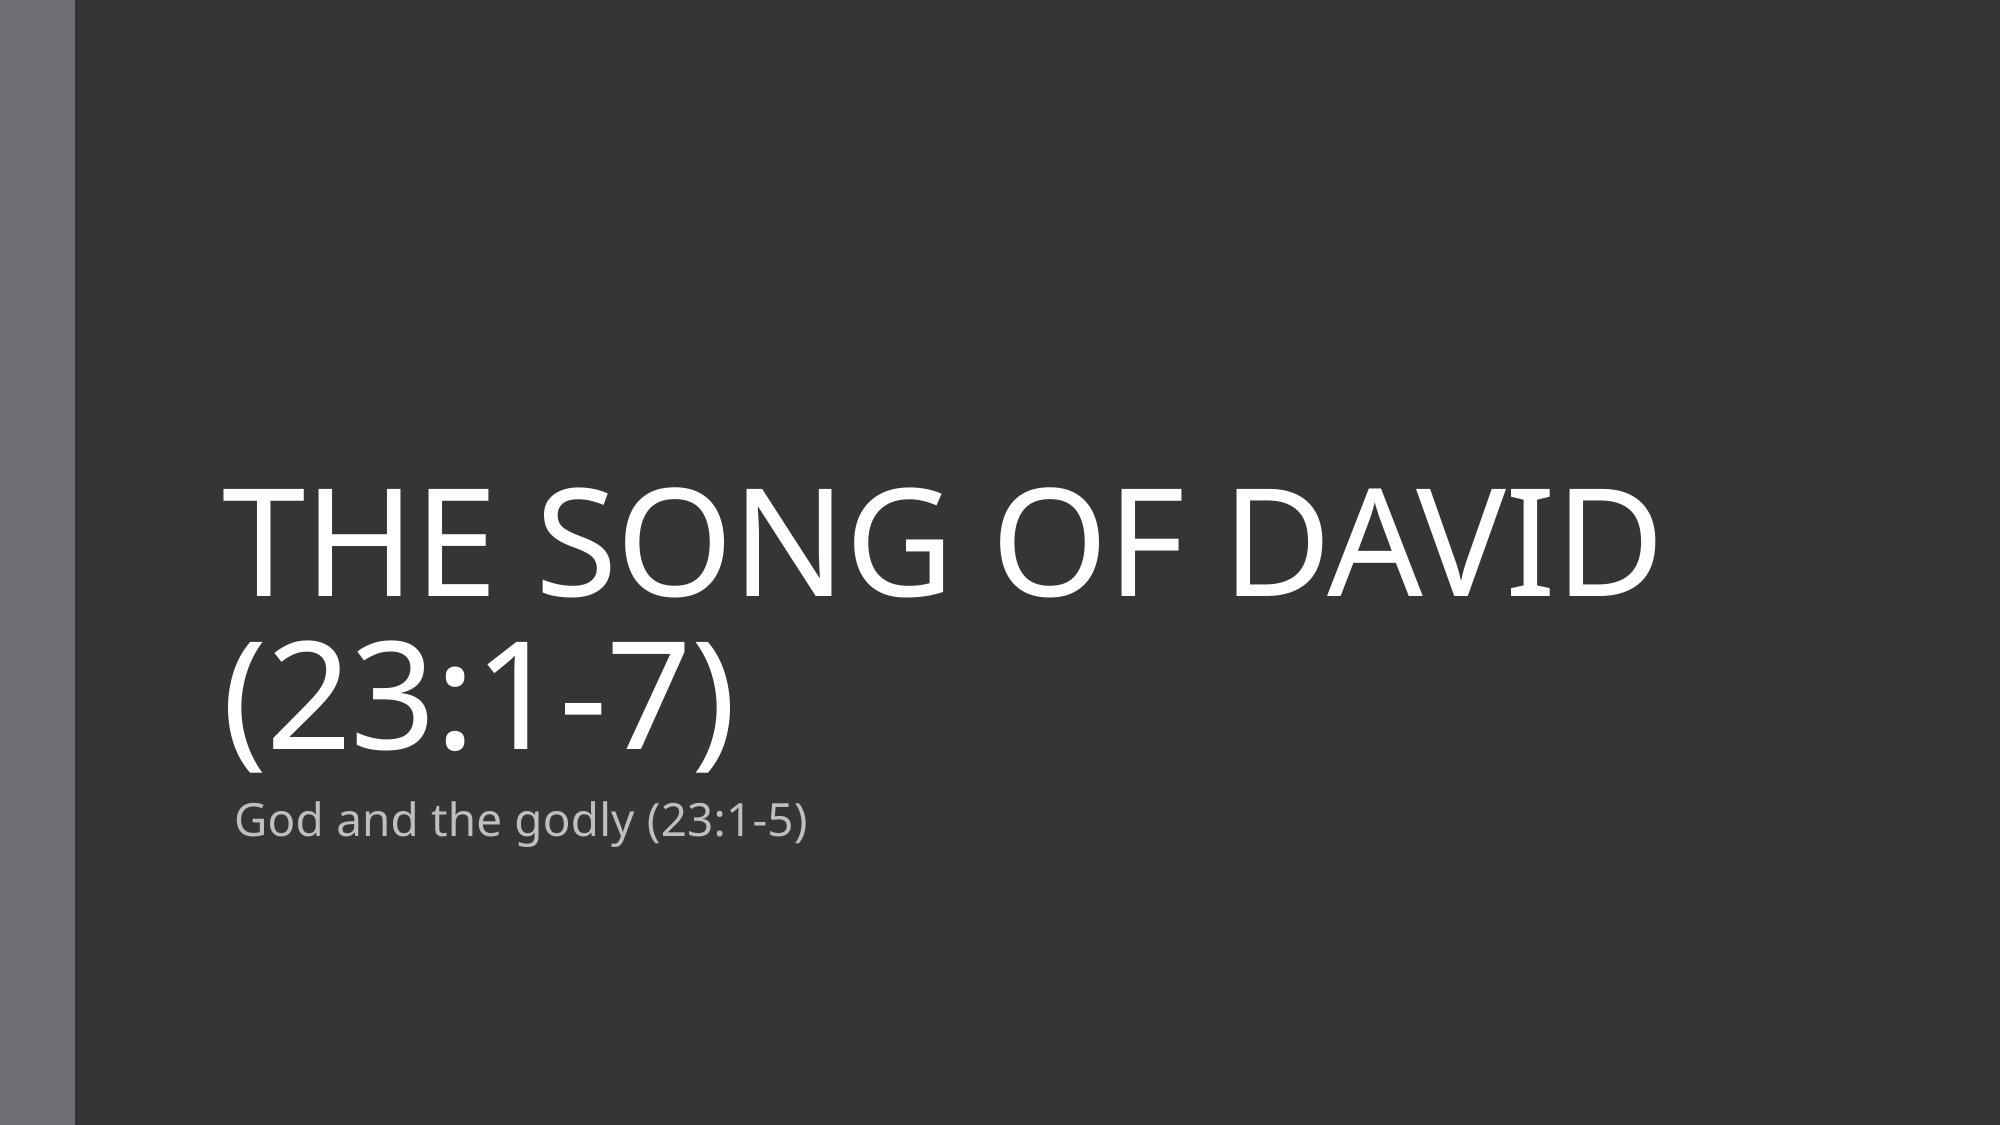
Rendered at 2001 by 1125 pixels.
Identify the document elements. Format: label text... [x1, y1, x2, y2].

title THE SONG OF DAVID (23:1-7) [206, 124, 1752, 787]
subtitle God and the godly (23:1-5) [206, 787, 1752, 1066]
